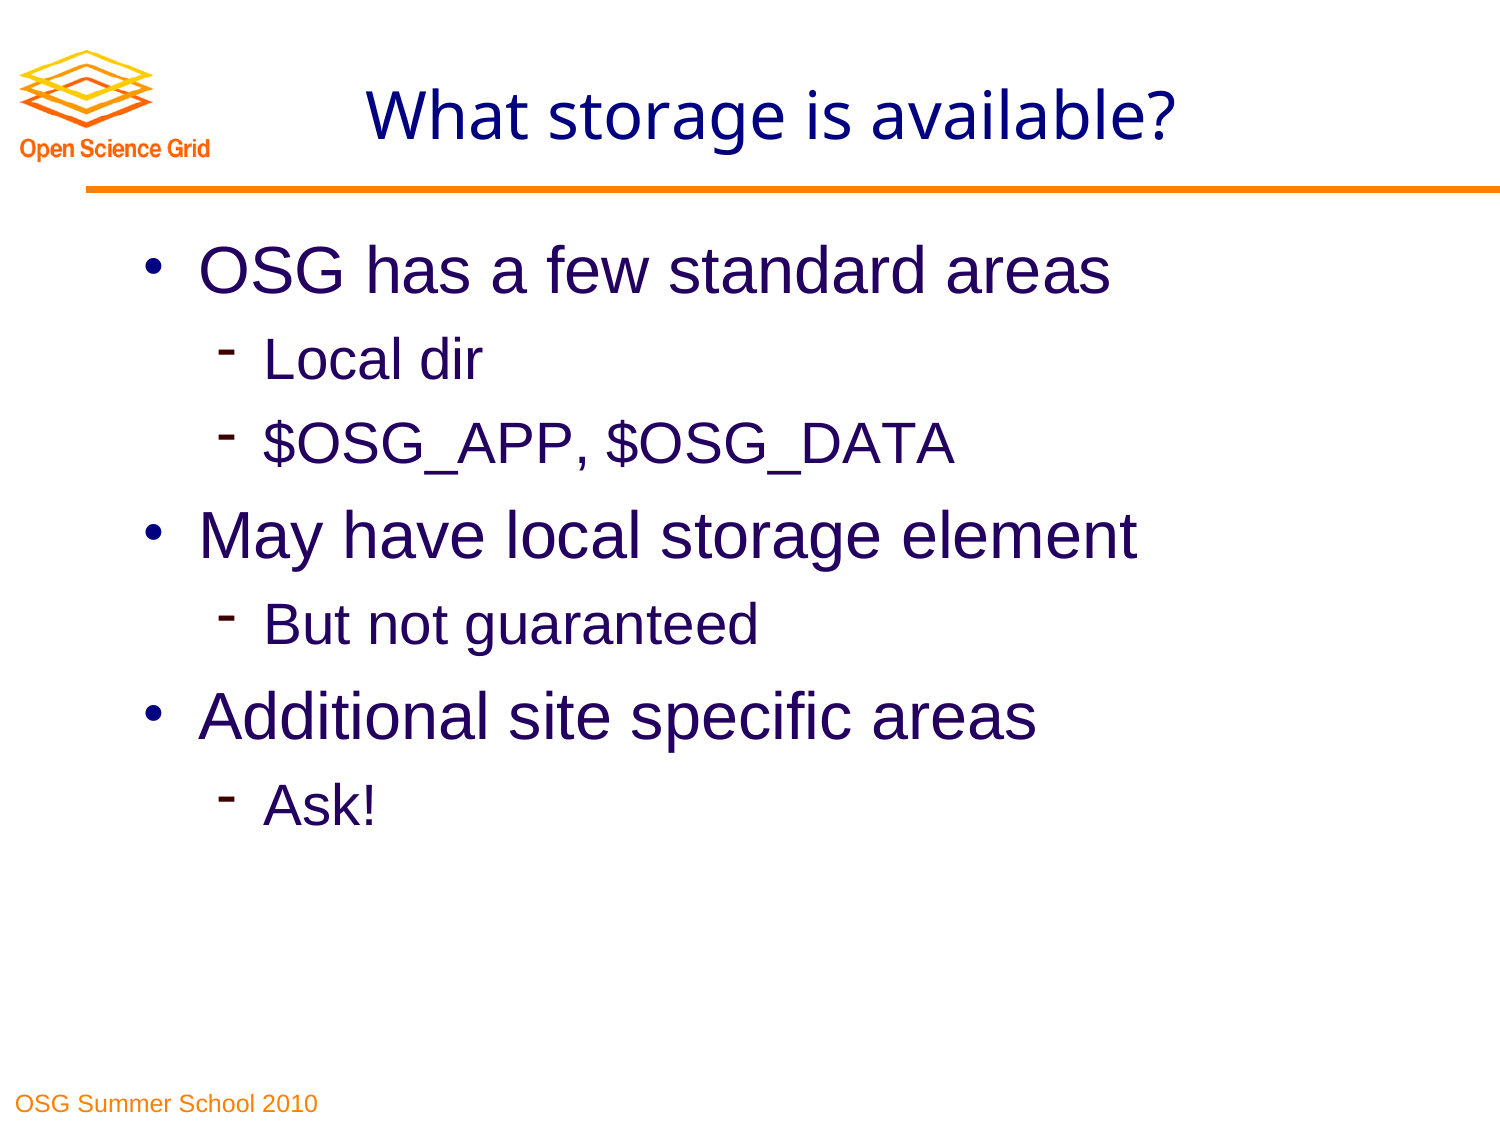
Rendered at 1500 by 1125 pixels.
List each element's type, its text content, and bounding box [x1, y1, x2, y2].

picture [0, 27, 201, 179]
list OSG has a few standard areas Local dir $OSG_APP, $OSG_DATA May have local storage element But not guaranteed Additional site specific areas Ask! [127, 218, 1403, 962]
title What storage is available? [201, 18, 1342, 207]
